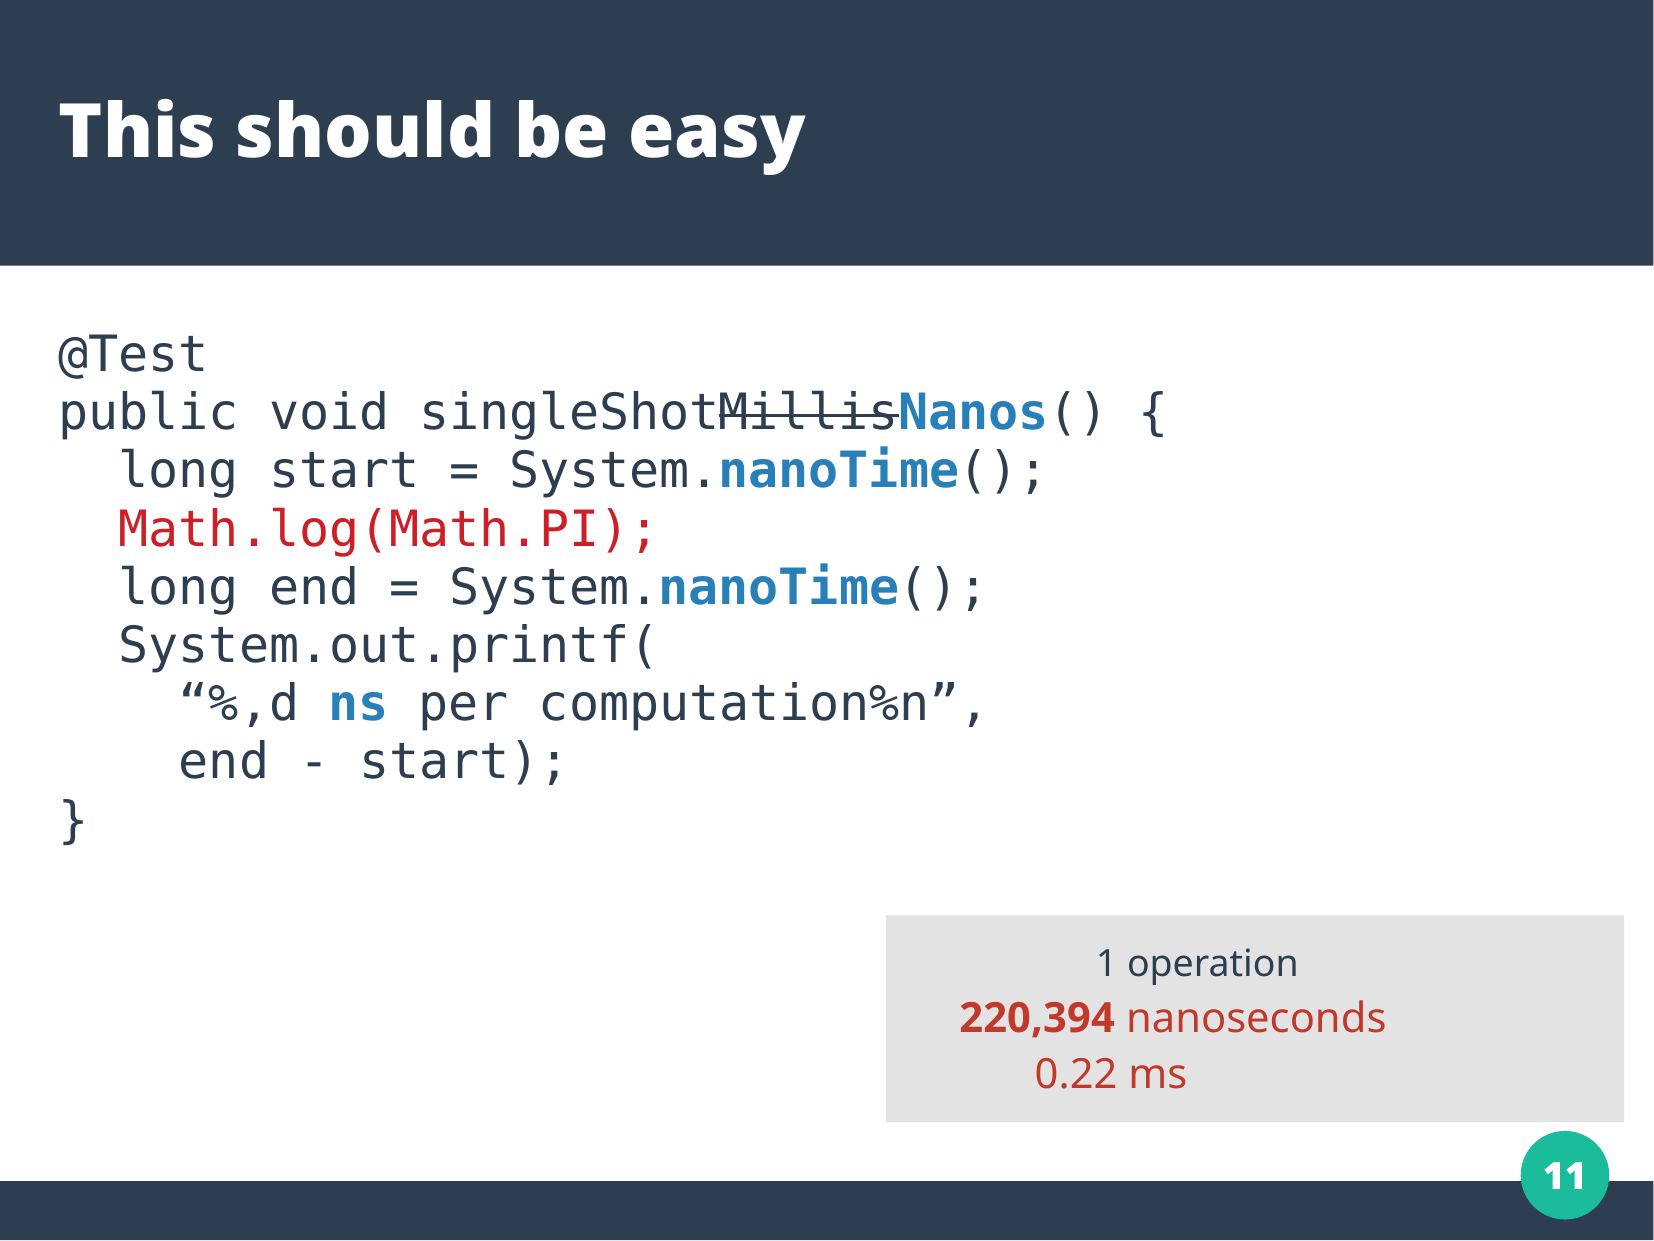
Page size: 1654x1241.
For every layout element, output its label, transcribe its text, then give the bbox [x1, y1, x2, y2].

list @Test public void singleShotMillisNanos() { long start = System.nanoTime(); Math.log(Math.PI); long end = System.nanoTime(); System.out.printf( “%,d ns per computation%n”, end - start); } [59, 324, 1595, 1152]
title This should be easy [59, 56, 1595, 200]
list 1 operation 220,394 nanoseconds 0.22 ms [885, 915, 1625, 1123]
